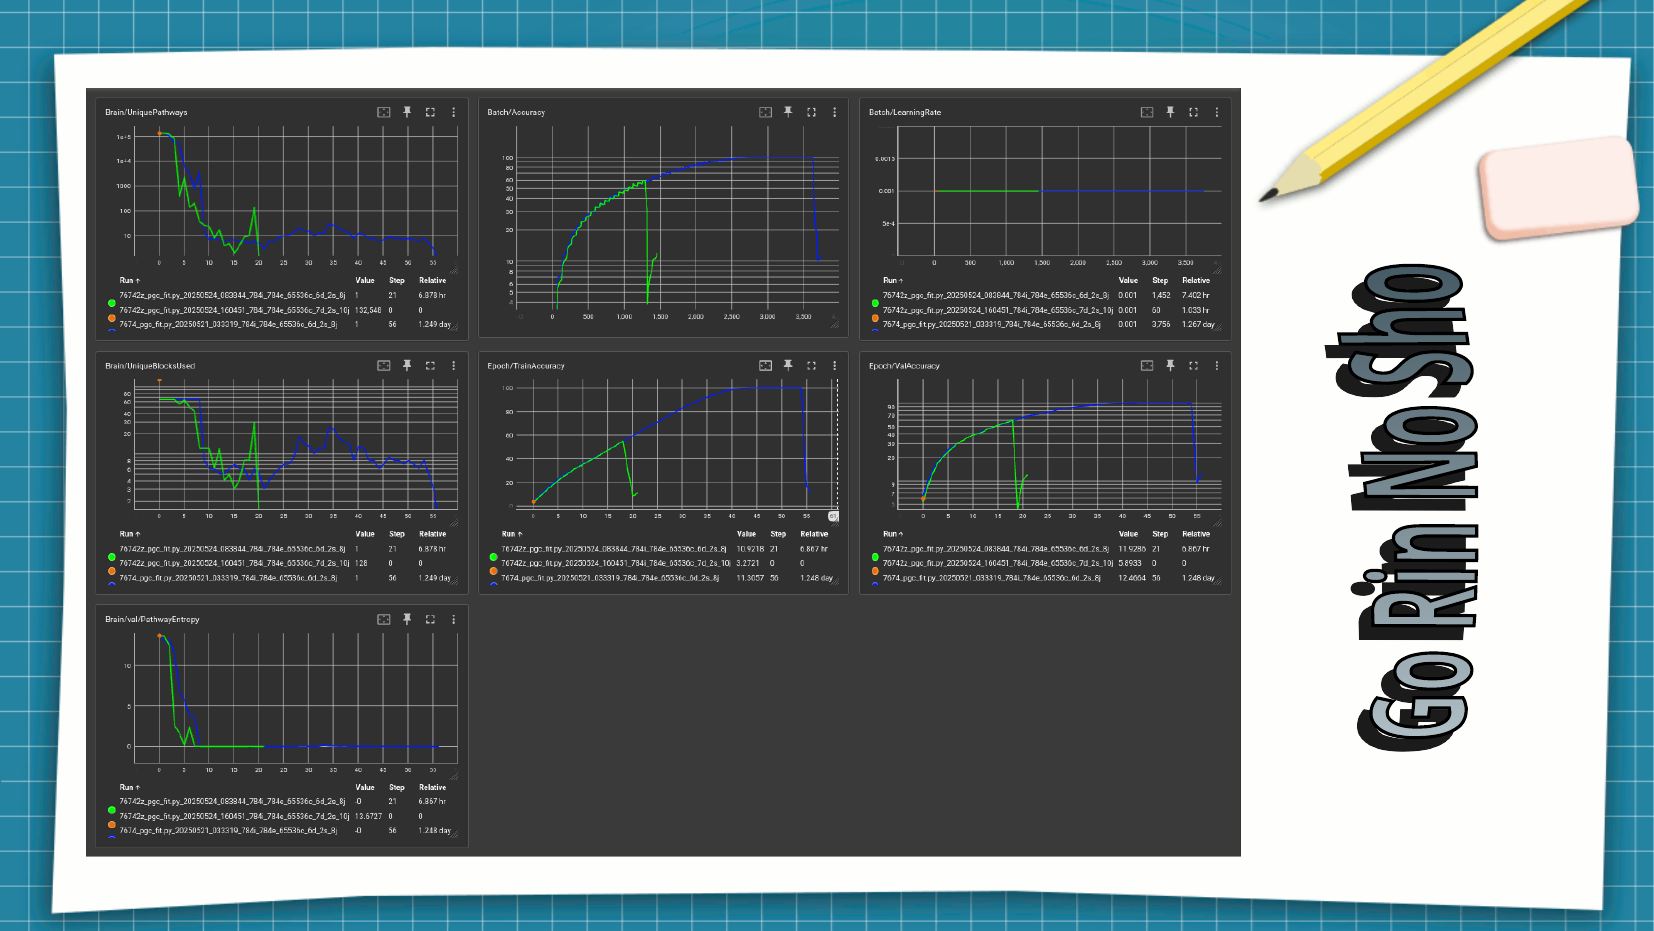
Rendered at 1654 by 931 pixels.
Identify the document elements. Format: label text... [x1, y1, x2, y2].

text_box Go Rin No Sho [1372, 586, 1476, 626]
text_box Go Rin No Sho [1349, 351, 1473, 384]
text_box Go Rin No Sho [1370, 697, 1467, 738]
text_box Go Rin No Sho [1361, 453, 1477, 497]
text_box Go Rin No Sho [1338, 309, 1468, 345]
text_box Go Rin No Sho [1395, 570, 1477, 582]
picture [0, 0, 1654, 931]
text_box Go Rin No Sho [1393, 525, 1477, 561]
text_box Go Rin No Sho [1365, 265, 1462, 302]
text_box Go Rin No Sho [1384, 407, 1477, 444]
text_box Go Rin No Sho [1394, 652, 1472, 690]
text_box Go Rin No Sho [1364, 570, 1386, 582]
